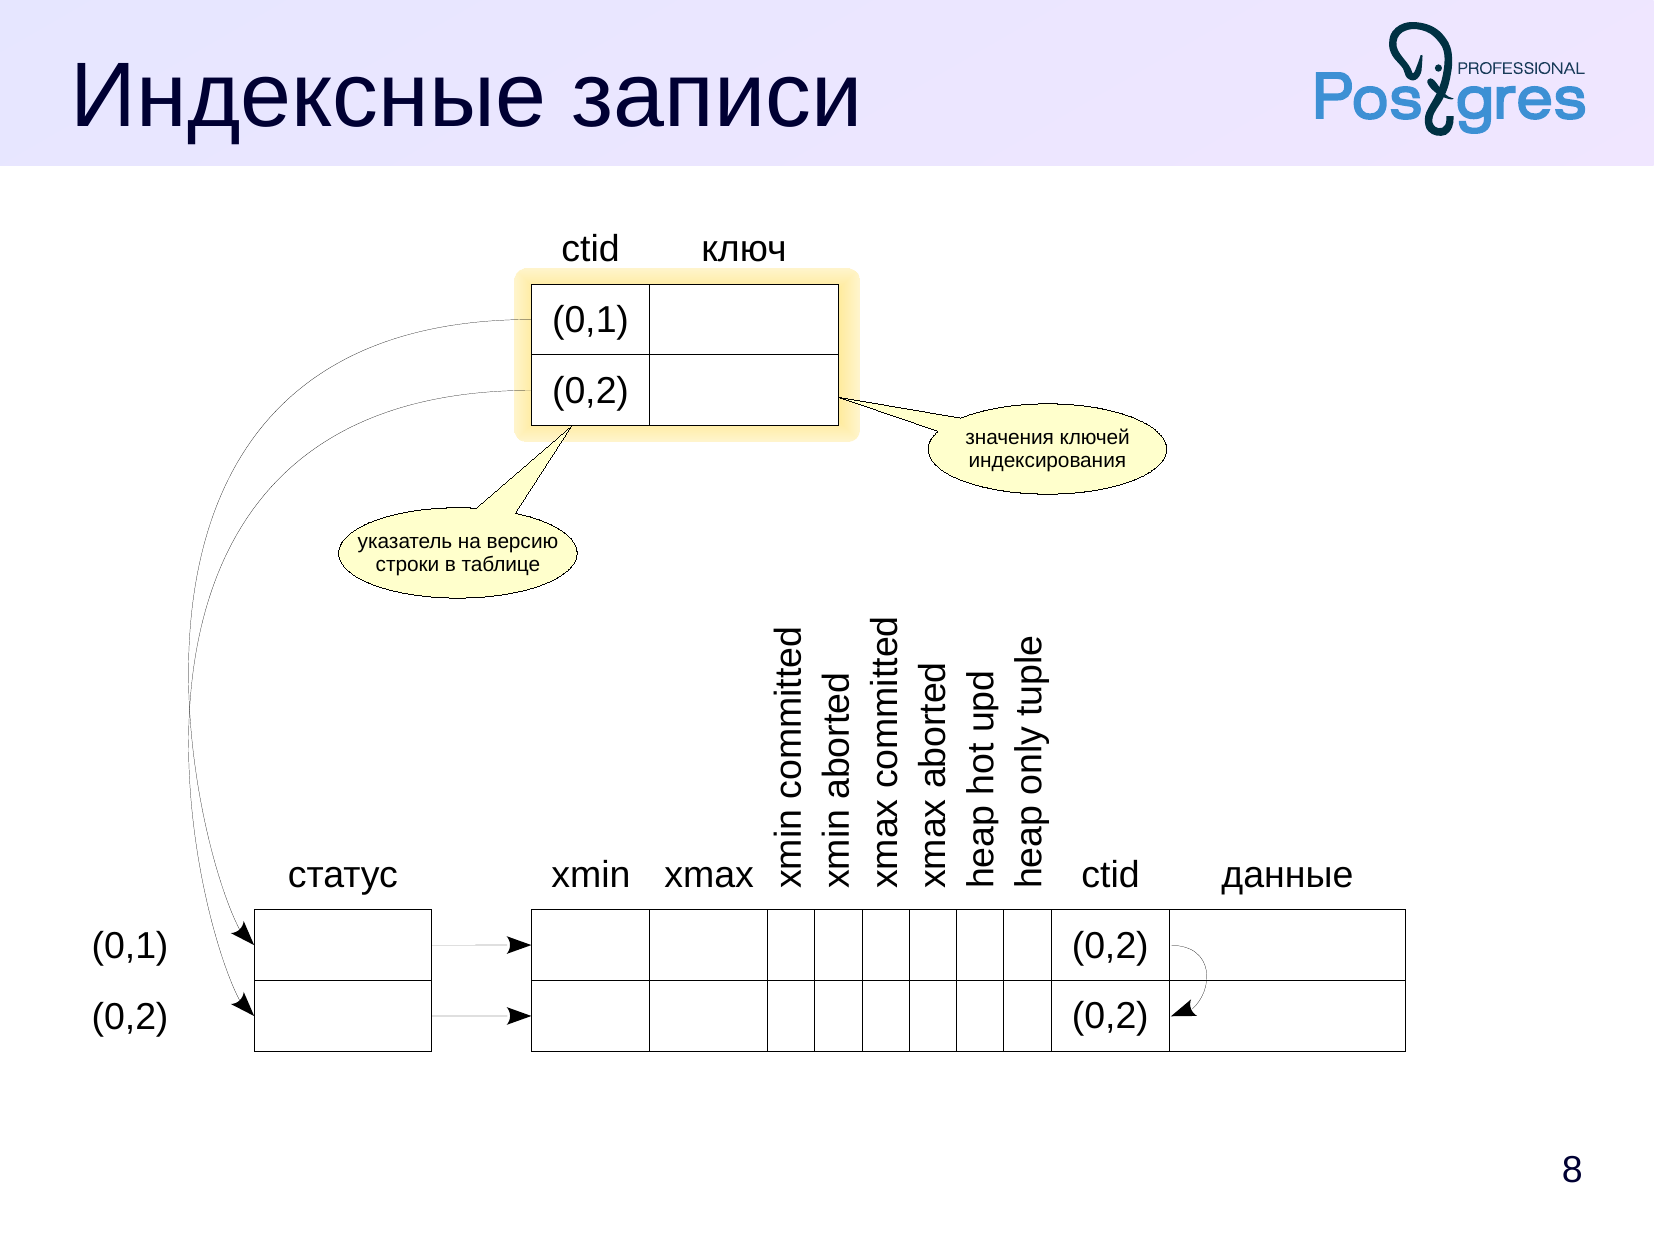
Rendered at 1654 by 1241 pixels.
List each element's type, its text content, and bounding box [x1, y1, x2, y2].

text_box (0,2) [1052, 980, 1169, 1052]
text_box ctid [1051, 838, 1169, 909]
text_box [514, 320, 531, 390]
text_box статус [254, 838, 432, 909]
text_box ключ [649, 213, 839, 268]
text_box xmin committed [762, 590, 812, 904]
text_box [514, 391, 570, 442]
text_box xmax aborted [902, 590, 951, 904]
text_box данные [1169, 838, 1406, 909]
text_box (0,2) [531, 354, 649, 426]
list [70, 283, 1583, 1141]
text_box (0,1) [531, 284, 649, 354]
title Индексные записи [70, 43, 1241, 147]
text_box xmin aborted [812, 590, 855, 904]
text_box (0,1) [71, 909, 190, 980]
list [189, 320, 514, 692]
text_box (0,2) [1052, 909, 1169, 980]
text_box (0,2) [71, 980, 190, 1052]
text_box xmax committed [855, 590, 902, 904]
text_box heap only tuple [998, 590, 1059, 904]
list [189, 726, 254, 1013]
text_box значения ключей индексирования [838, 397, 1167, 495]
text_box [1169, 909, 1406, 1052]
text_box xmin [531, 838, 650, 909]
text_box heap hot upd [951, 590, 998, 904]
text_box [254, 909, 432, 1052]
text_box ctid [531, 213, 649, 268]
text_box [531, 909, 1052, 1052]
text_box указатель на версию строки в таблице [338, 425, 578, 599]
text_box xmax [650, 838, 769, 909]
text_box [514, 268, 860, 442]
